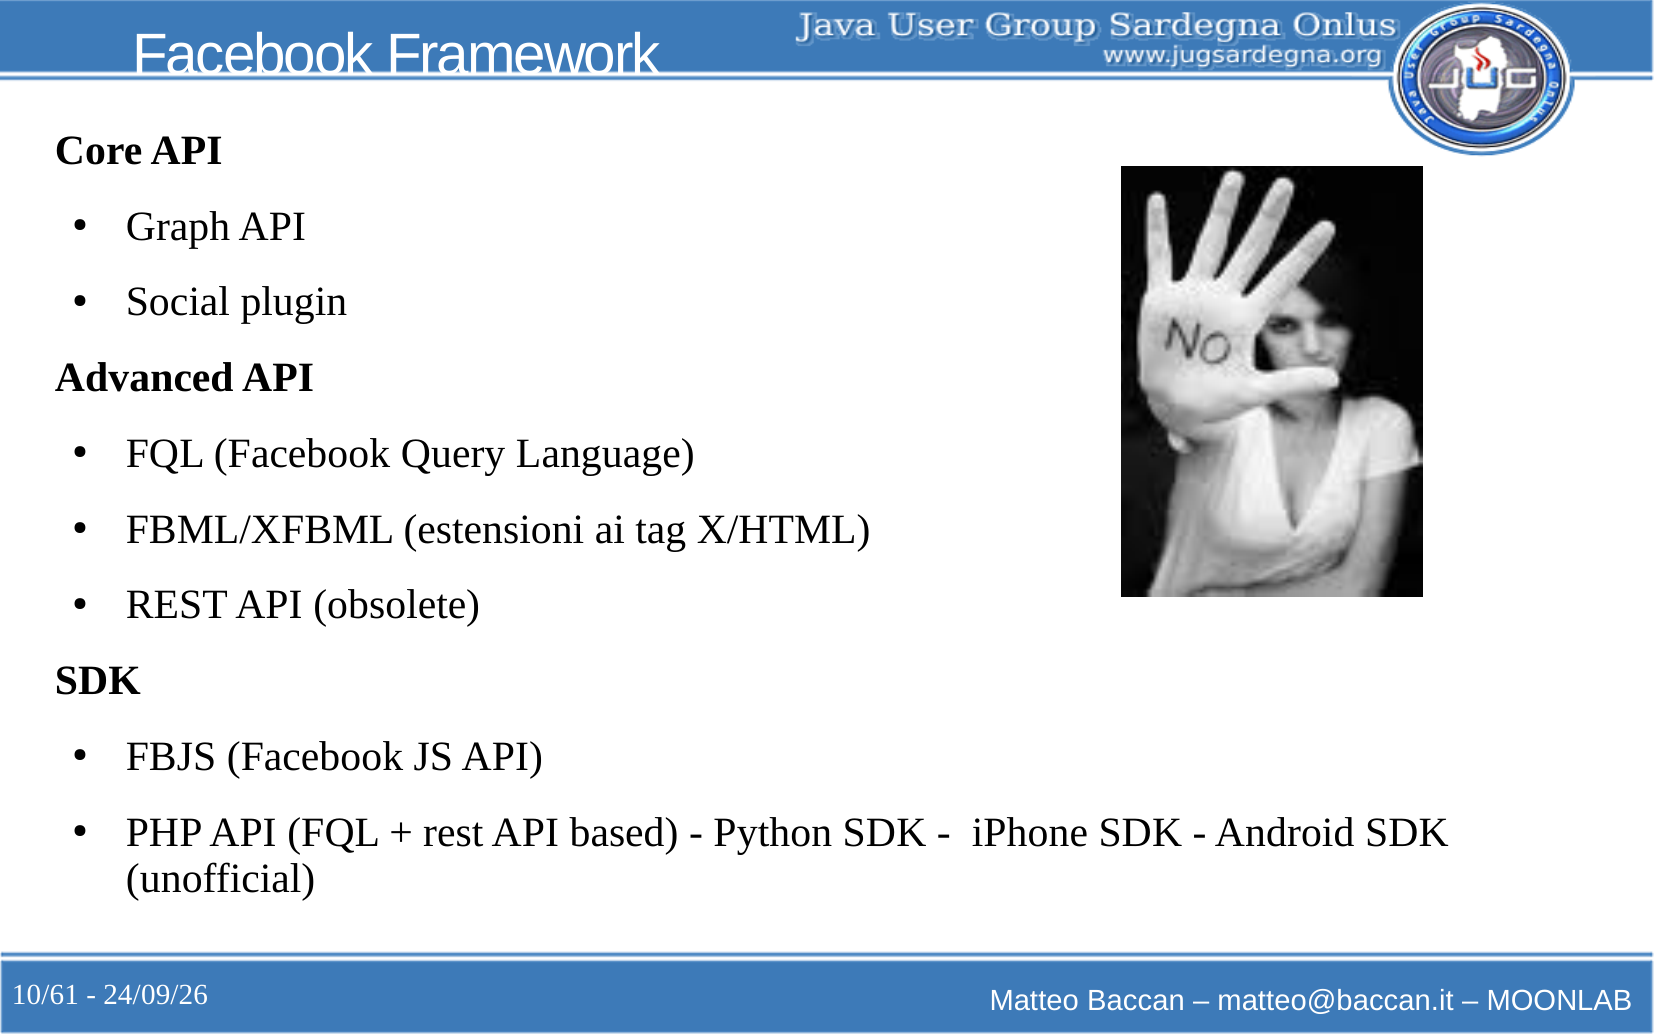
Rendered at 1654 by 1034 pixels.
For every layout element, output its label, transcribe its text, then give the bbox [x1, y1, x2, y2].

title Facebook Framework [132, 5, 1609, 103]
picture [0, 0, 1654, 1034]
list Core API Graph API Social plugin Advanced API FQL (Facebook Query Language) FBML/XFBML (estensioni ai tag X/HTML) REST API (obsolete) SDK FBJS (Facebook JS API) PHP API (FQL + rest API based) - Python SDK - iPhone SDK - Android SDK (unofficial) [54, 126, 1544, 911]
